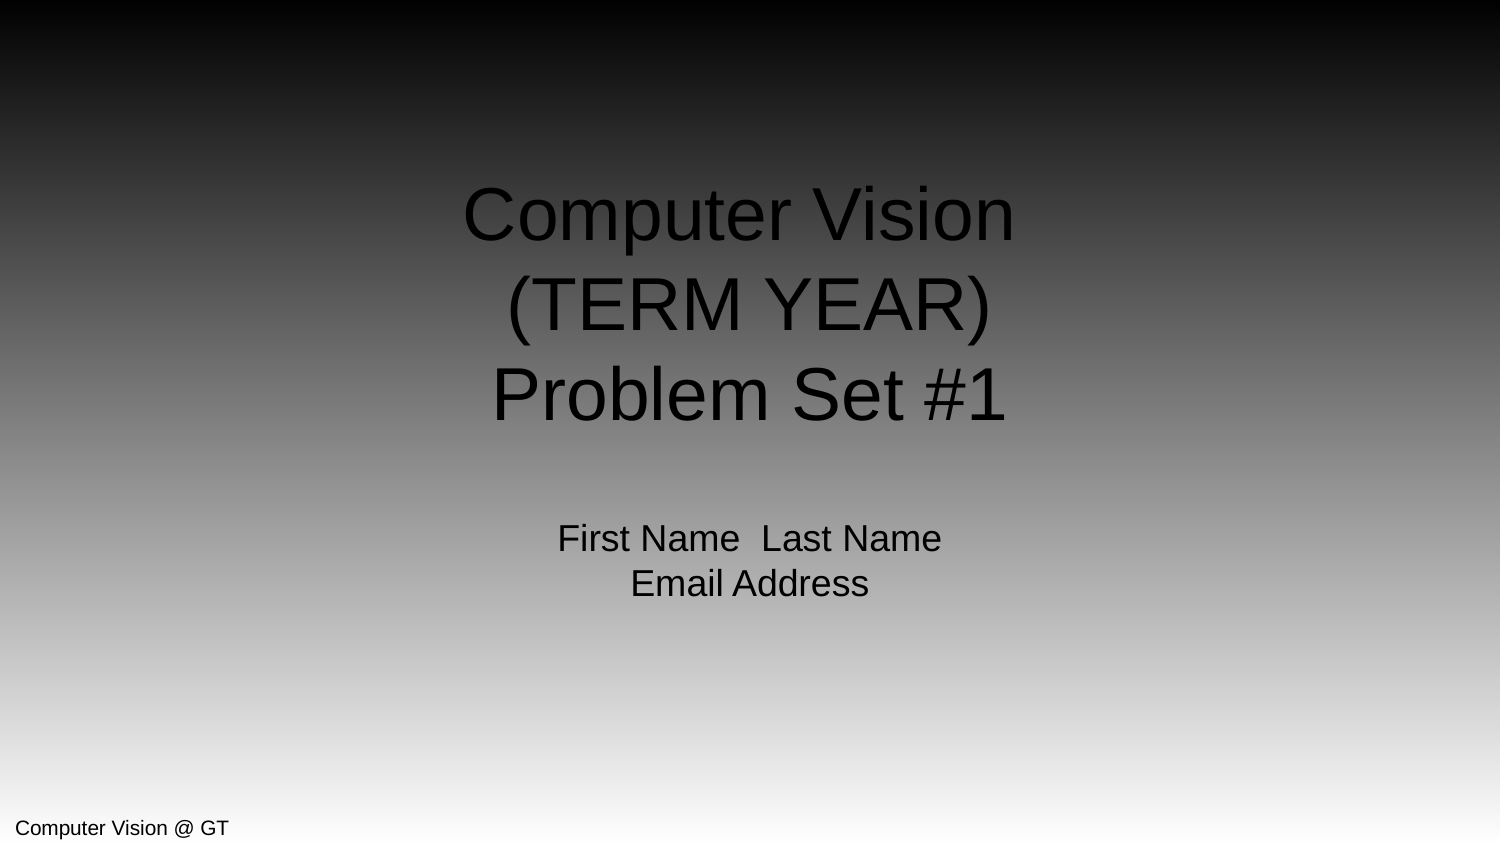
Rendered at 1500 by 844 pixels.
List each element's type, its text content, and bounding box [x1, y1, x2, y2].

text_box Computer Vision @ GT [0, 811, 422, 844]
title Computer Vision (TERM YEAR) Problem Set #1 [112, 43, 1388, 451]
subtitle First Name Last Name Email Address [112, 499, 1388, 684]
